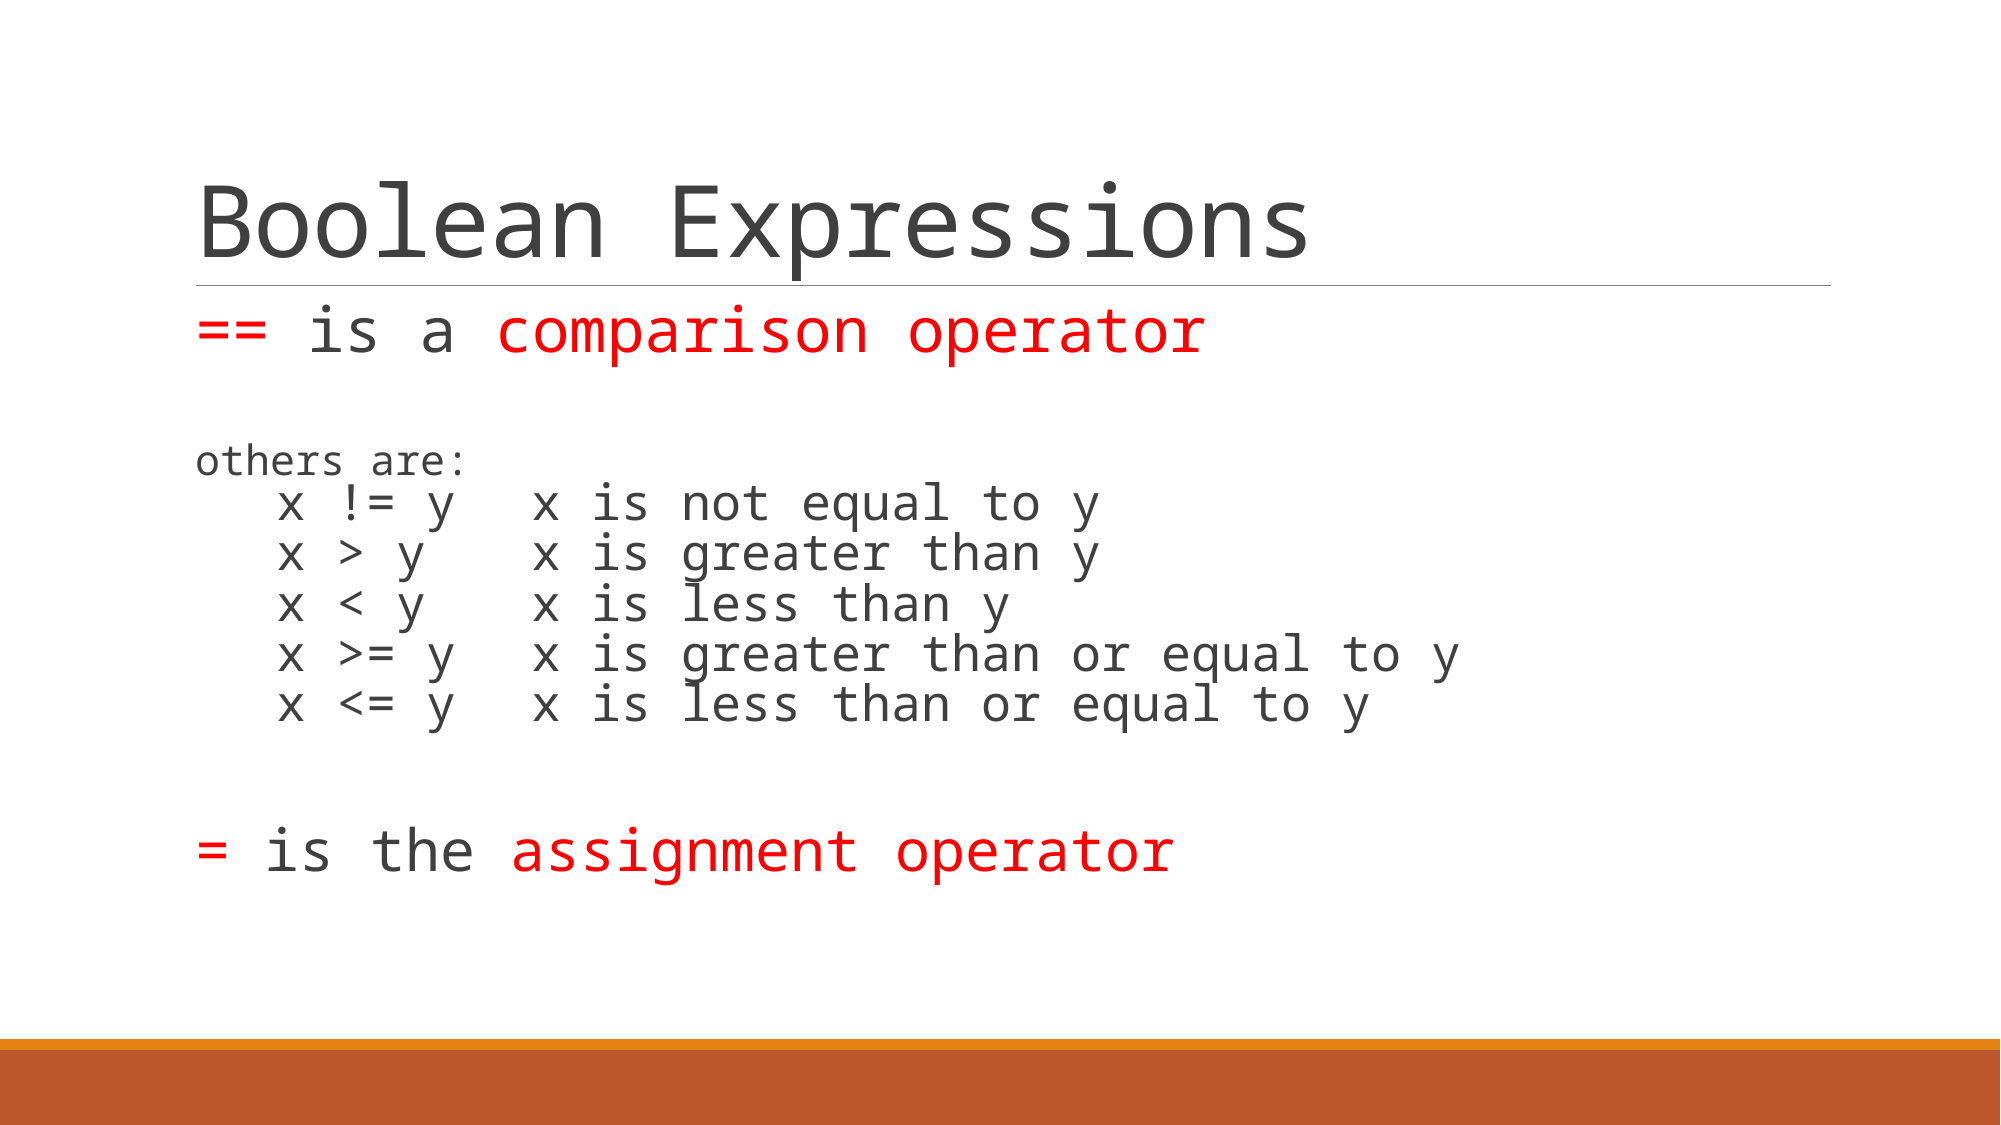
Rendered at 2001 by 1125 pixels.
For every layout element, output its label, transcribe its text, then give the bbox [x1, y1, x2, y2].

list == is a comparison operator others are: x != y x is not equal to y x > y x is greater than y x < y x is less than y x >= y x is greater than or equal to y x <= y x is less than or equal to y = is the assignment operator [180, 302, 1831, 963]
text_box [350, 687, 381, 748]
title Boolean Expressions [180, 47, 1831, 286]
